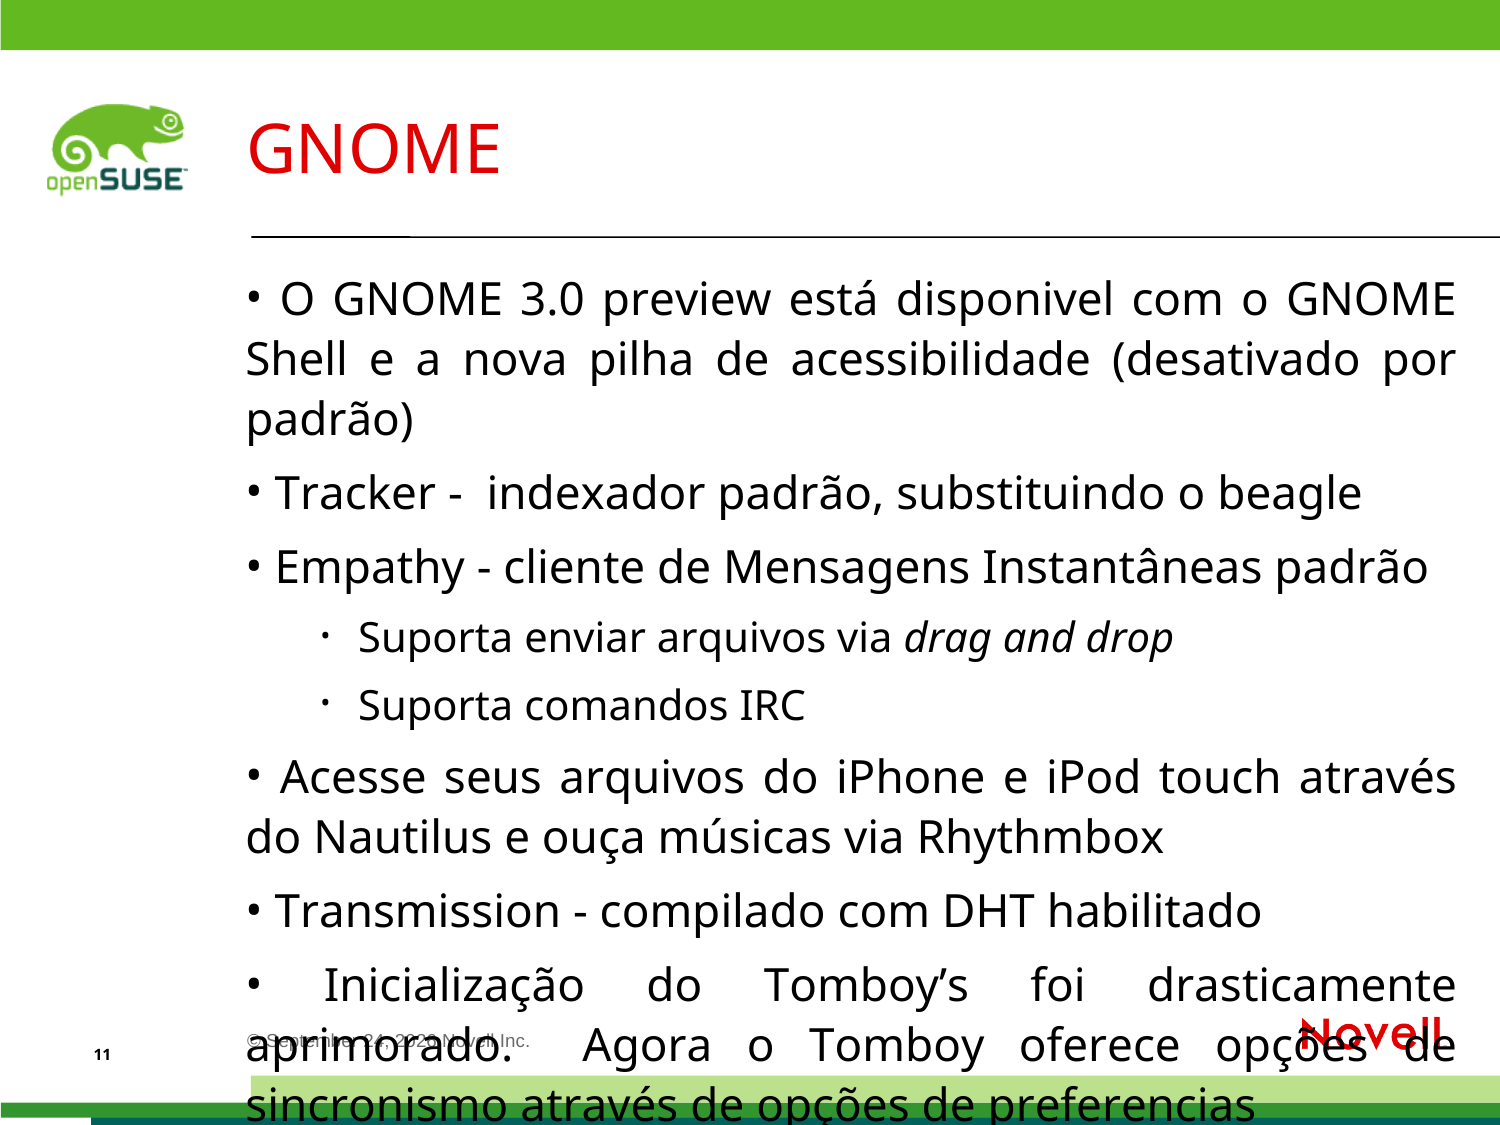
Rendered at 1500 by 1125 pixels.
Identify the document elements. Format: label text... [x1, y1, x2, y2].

picture [1410, 1039, 1423, 1056]
list O GNOME 3.0 preview está disponivel com o GNOME Shell e a nova pilha de acessibilidade (desativado por padrão) Tracker - indexador padrão, substituindo o beagle Empathy - cliente de Mensagens Instantâneas padrão Suporta enviar arquivos via drag and drop Suporta comandos IRC Acesse seus arquivos do iPhone e iPod touch através do Nautilus e ouça músicas via Rhythmbox Transmission - compilado com DHT habilitado Inicialização do Tomboy’s foi drasticamente aprimorado. Agora o Tomboy oferece opções de sincronismo através de opções de preferencias [245, 267, 1458, 1022]
picture [1438, 1050, 1453, 1056]
picture [1438, 1039, 1450, 1046]
title GNOME [246, 68, 1409, 231]
picture [1327, 1039, 1339, 1046]
picture [1300, 1039, 1314, 1056]
picture [47, 104, 188, 197]
picture [1295, 1022, 1453, 1056]
